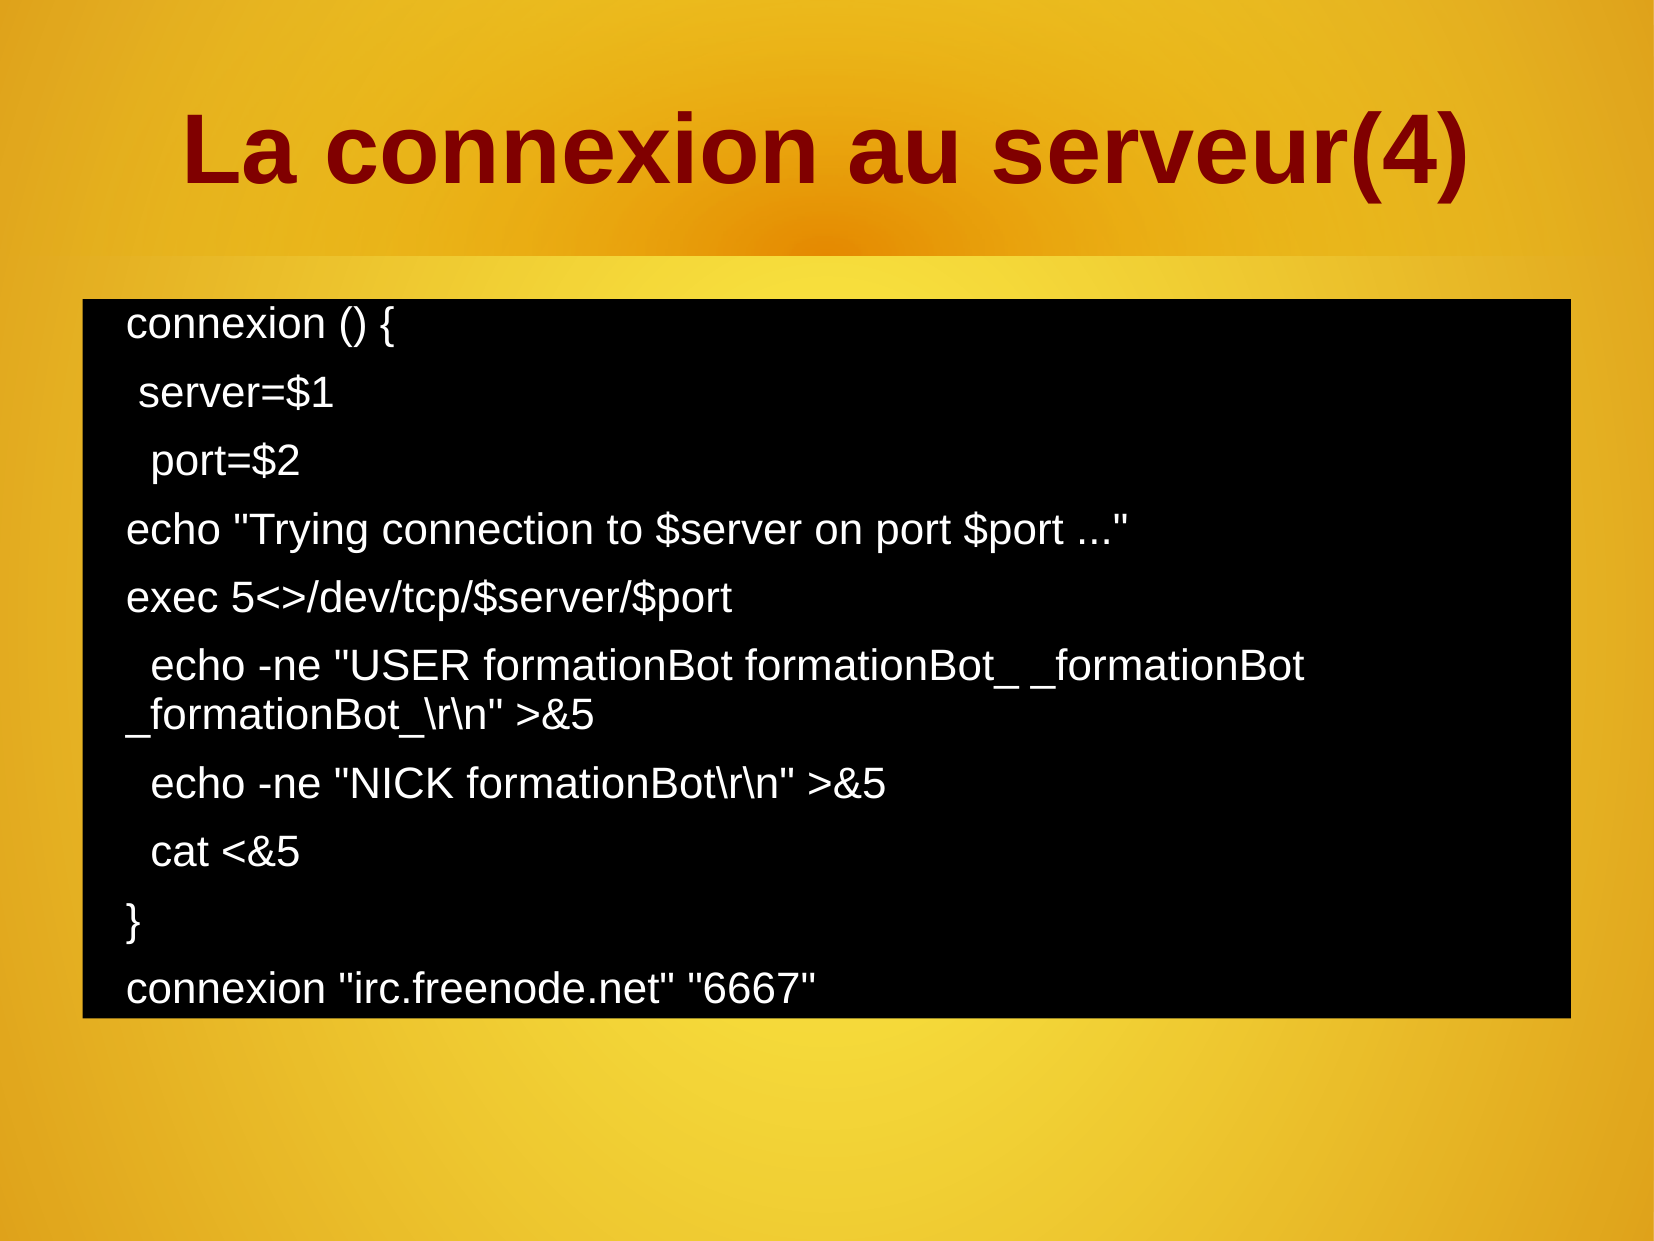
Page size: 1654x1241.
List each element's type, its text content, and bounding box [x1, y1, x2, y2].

list connexion () { server=$1 port=$2 echo "Trying connection to $server on port $port ..." exec 5<>/dev/tcp/$server/$port echo -ne "USER formationBot formationBot_ _formationBot _formationBot_\r\n" >&5 echo -ne "NICK formationBot\r\n" >&5 cat <&5 } connexion "irc.freenode.net" "6667" [82, 299, 1571, 1019]
title La connexion au serveur(4) [82, 47, 1571, 252]
